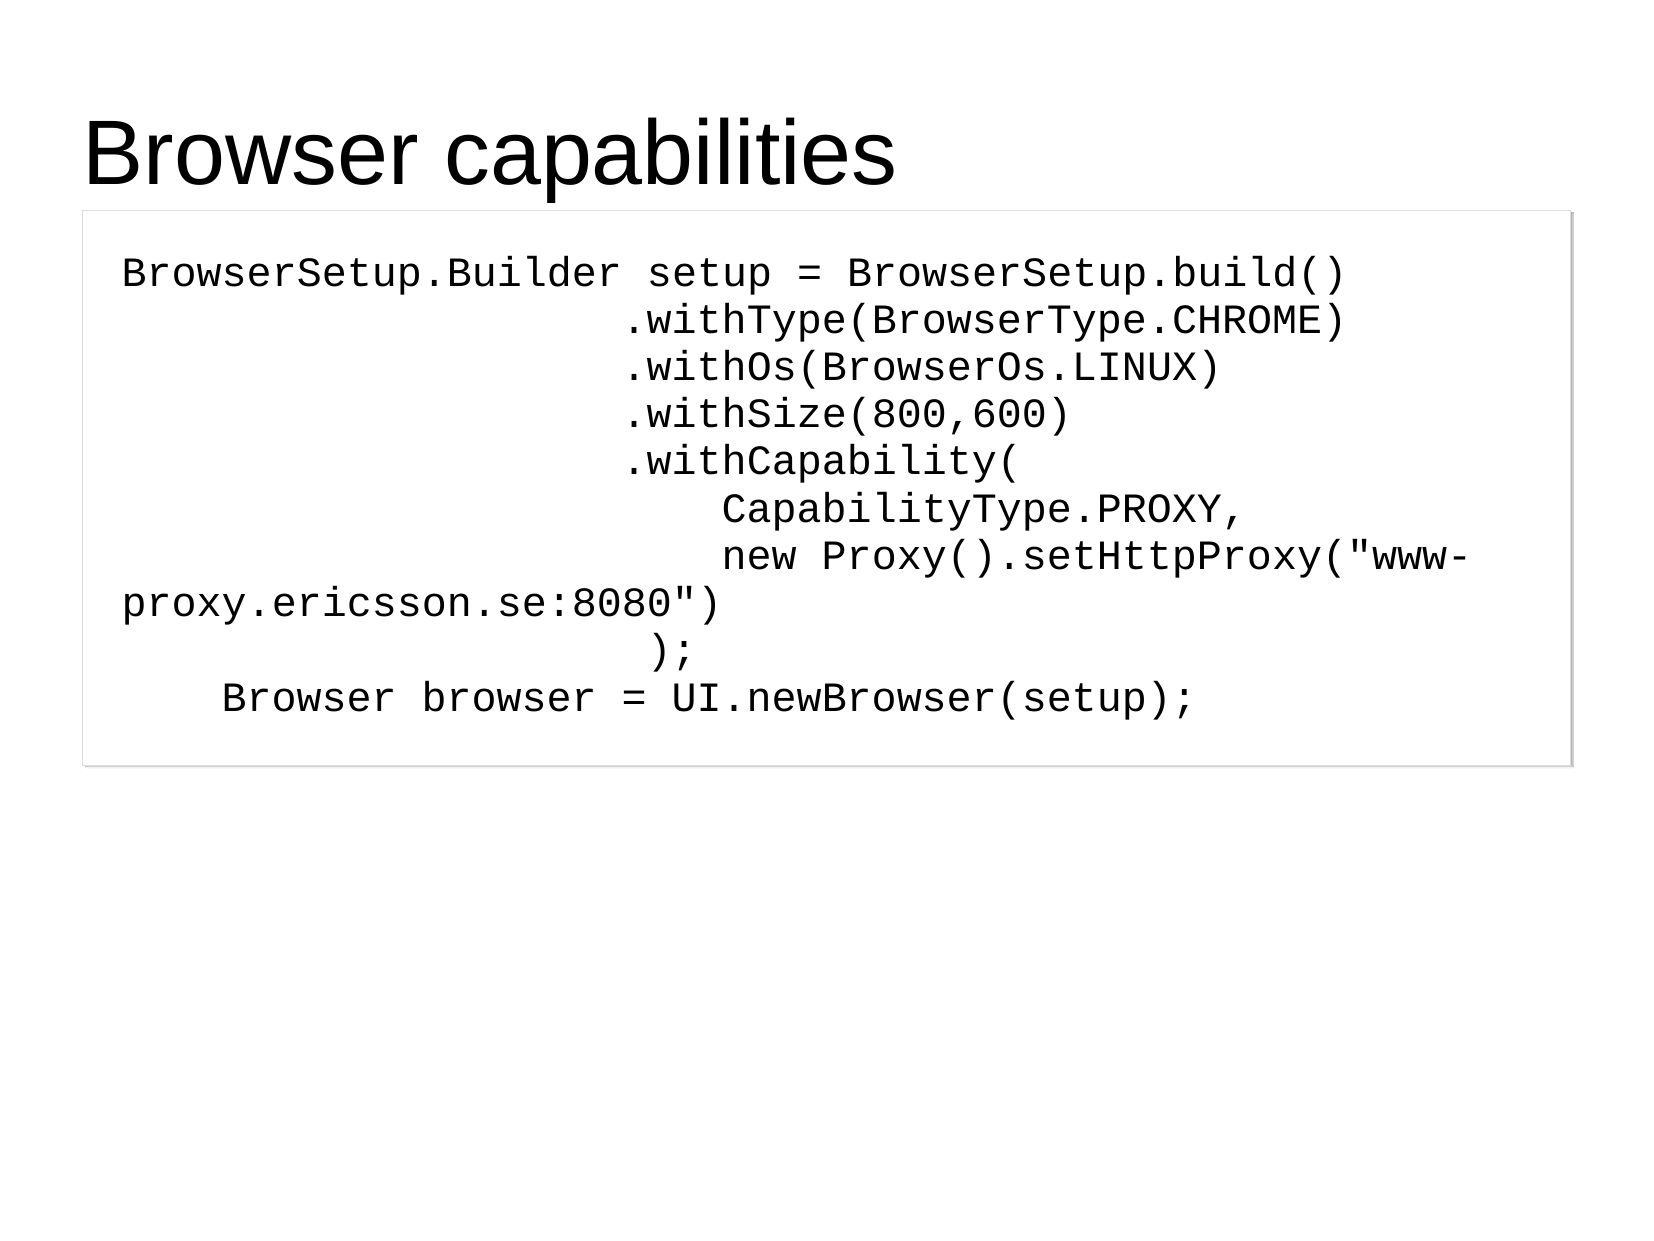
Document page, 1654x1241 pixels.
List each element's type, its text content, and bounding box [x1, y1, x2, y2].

subtitle BrowserSetup.Builder setup = BrowserSetup.build() .withType(BrowserType.CHROME) .withOs(BrowserOs.LINUX) .withSize(800,600) .withCapability( CapabilityType.PROXY, new Proxy().setHttpProxy("www-proxy.ericsson.se:8080") ); Browser browser = UI.newBrowser(setup); [82, 210, 1571, 766]
title Browser capabilities [82, 49, 1571, 210]
